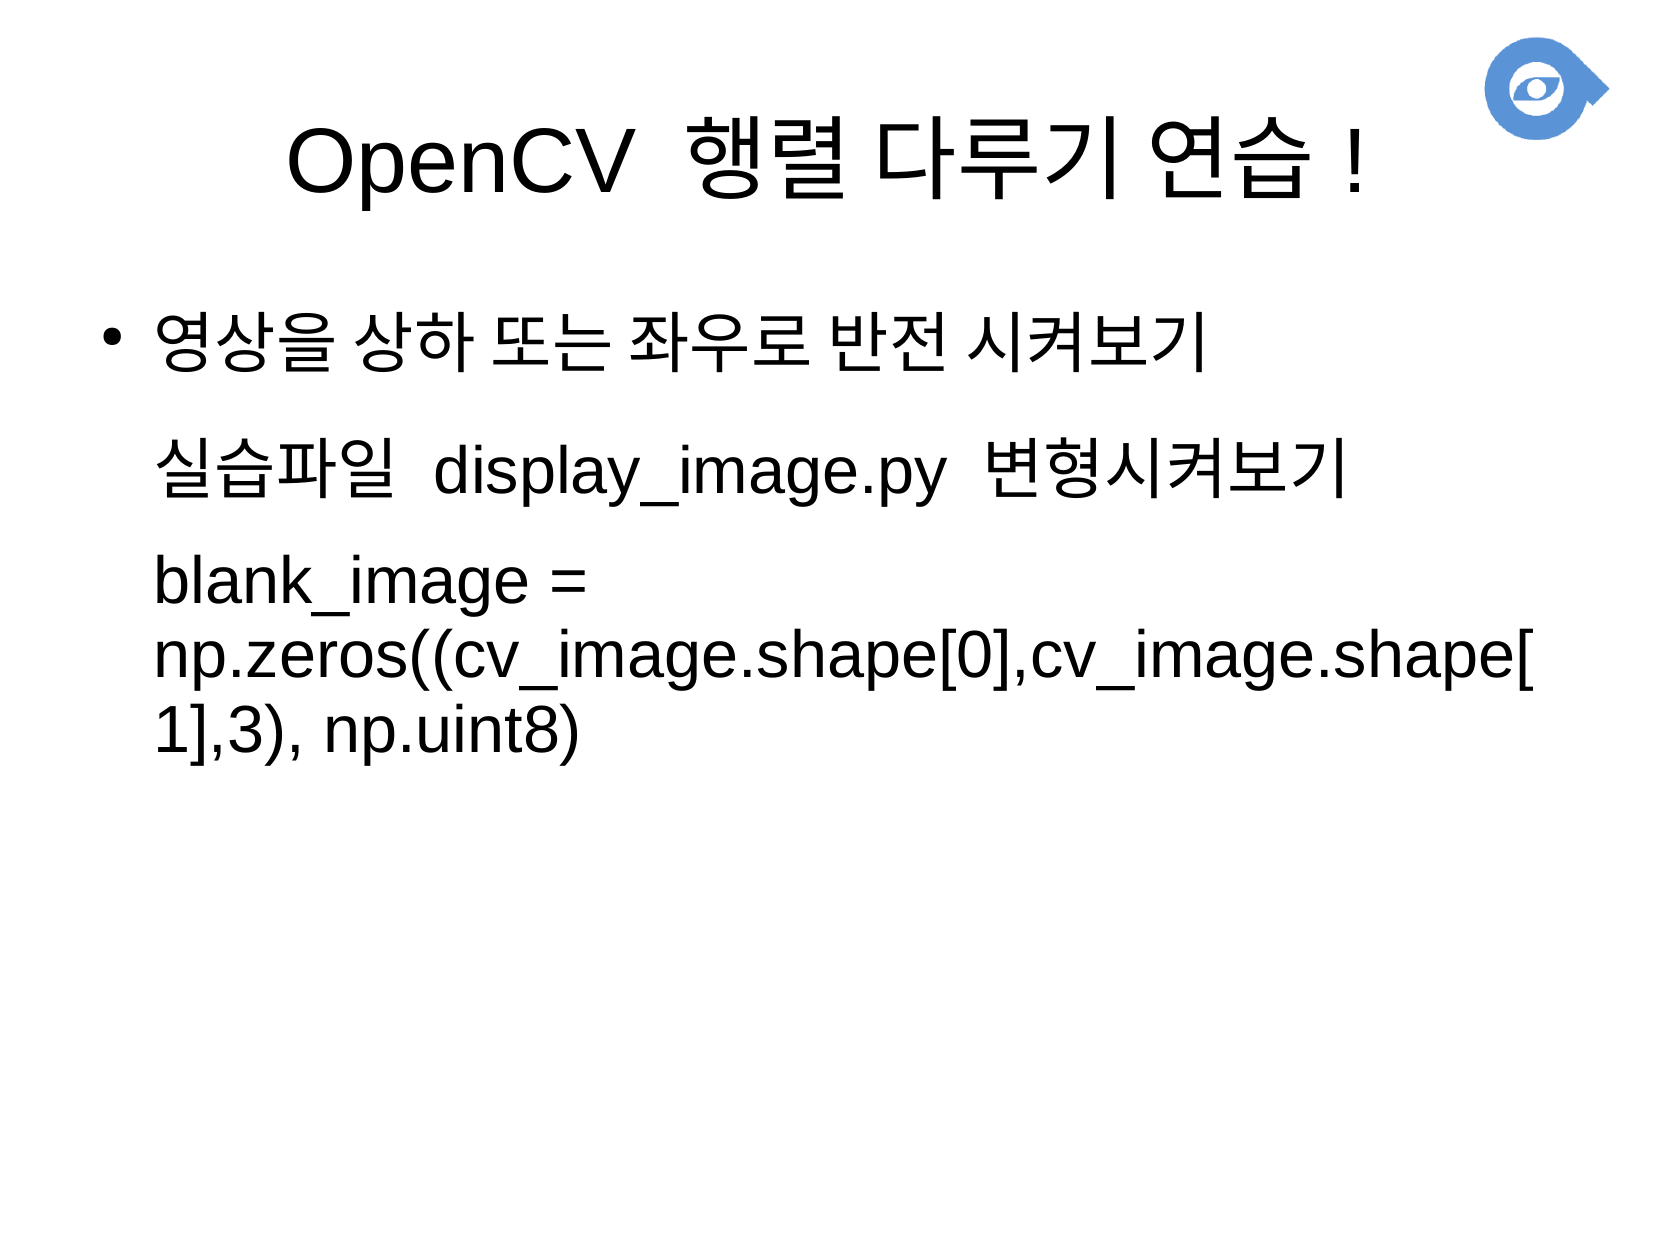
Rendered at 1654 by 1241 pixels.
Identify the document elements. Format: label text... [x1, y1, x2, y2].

list 영상을 상하 또는 좌우로 반전 시켜보기 실습파일 display_image.py 변형시켜보기 blank_image = np.zeros((cv_image.shape[0],cv_image.shape[1],3), np.uint8) [82, 290, 1571, 1141]
title OpenCV 행렬 다루기 연습! [82, 49, 1571, 257]
picture [1450, 10, 1636, 166]
